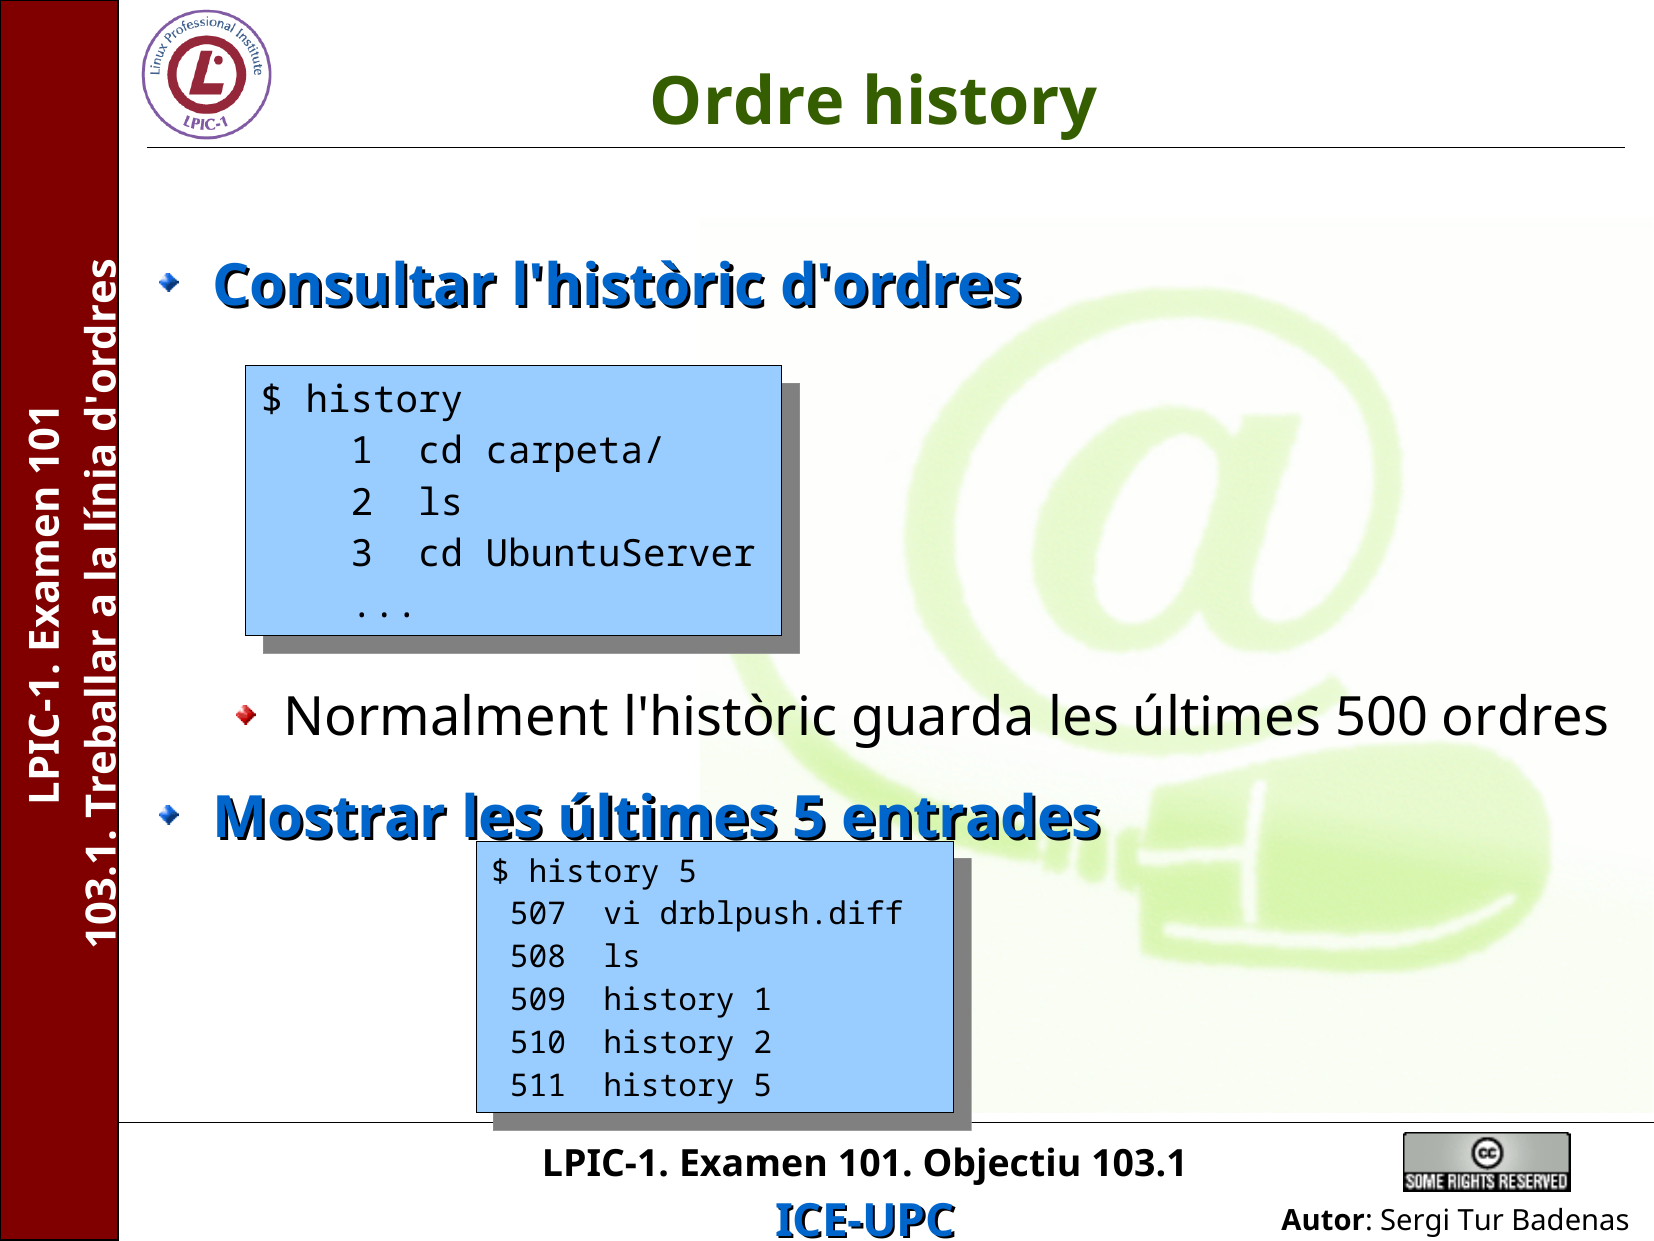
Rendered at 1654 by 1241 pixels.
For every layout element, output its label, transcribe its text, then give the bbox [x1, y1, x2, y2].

list Consultar l'històric d'ordres Normalment l'històric guarda les últimes 500 ordres Mostrar les últimes 5 entrades [141, 242, 1630, 1078]
text_box $ history 5 507 vi drblpush.diff 508 ls 509 history 1 510 history 2 511 history 5 [476, 841, 954, 1083]
text_box $ history 1 cd carpeta/ 2 ls 3 cd UbuntuServer ... [245, 365, 782, 615]
picture [135, 5, 277, 56]
picture [1403, 1132, 1571, 1192]
picture [700, 217, 1654, 1113]
title Ordre history [129, 56, 1619, 141]
